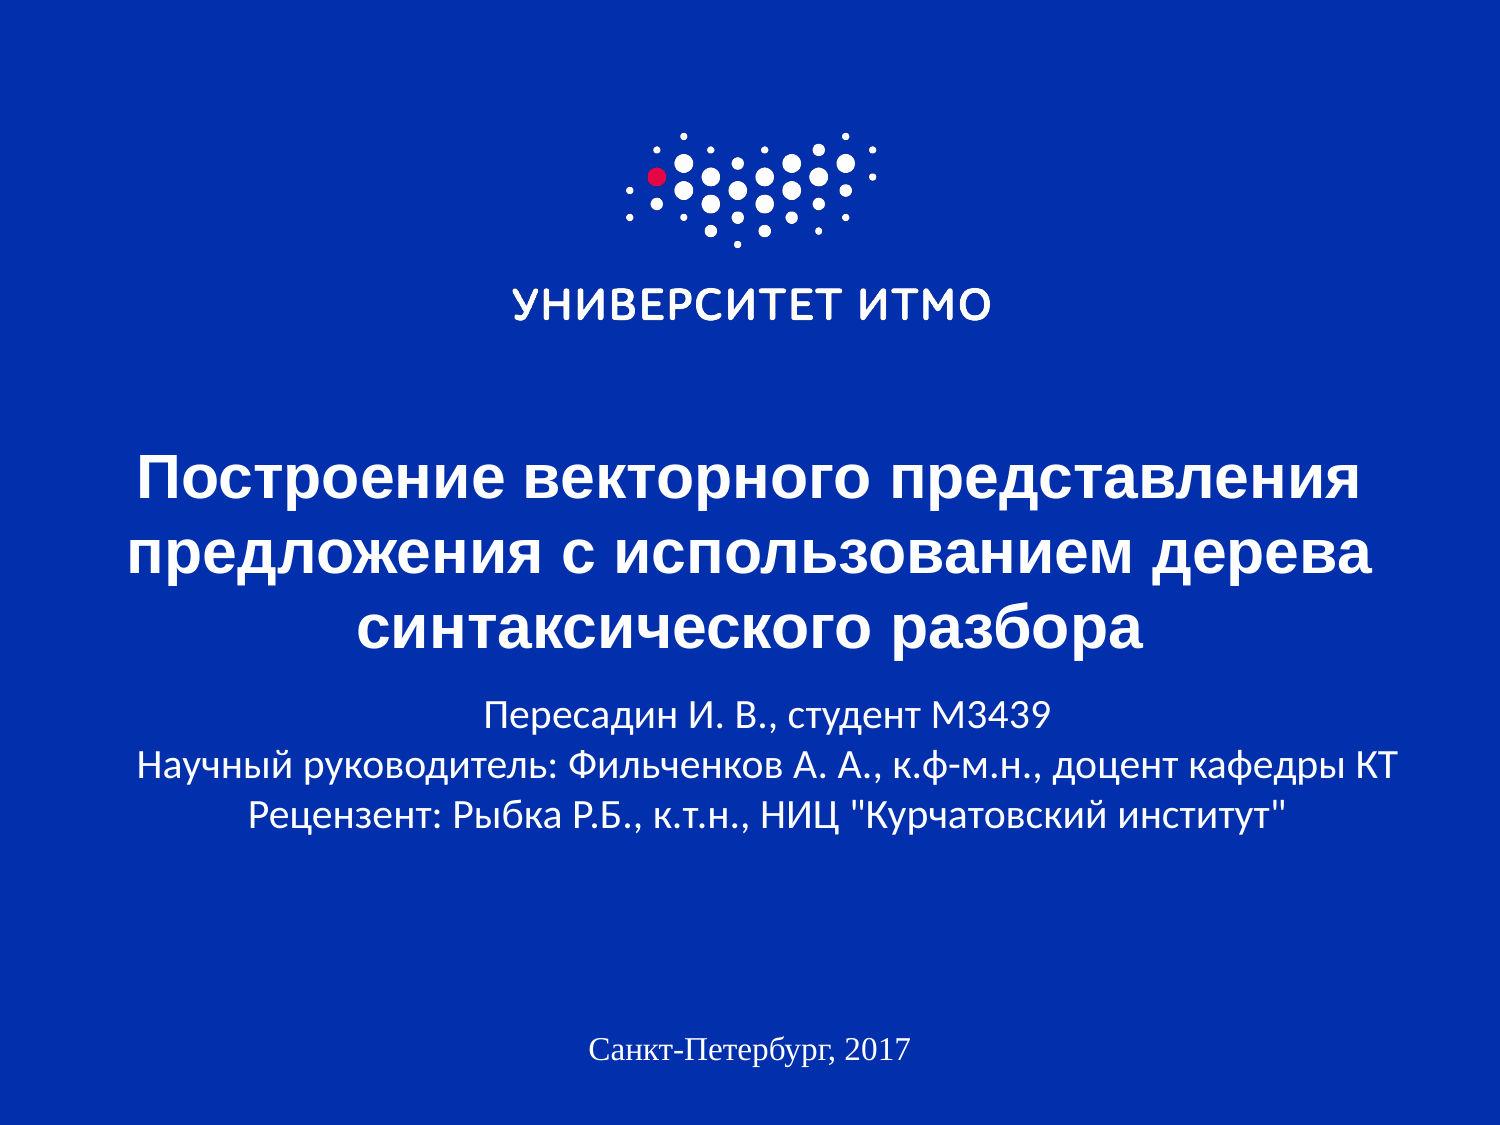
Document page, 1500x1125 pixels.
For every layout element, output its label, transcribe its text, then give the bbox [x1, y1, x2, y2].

text_box Пересадин И. В., студент M3439 Научный руководитель: Фильченков А. А., к.ф-м.н., доцент кафедры КТ Рецензент: Рыбка Р.Б., к.т.н., НИЦ "Курчатовский институт" [75, 679, 1425, 1001]
picture [506, 125, 994, 328]
text_box Санкт-Петербург, 2017 [75, 1017, 1425, 1077]
text_box Построение векторного представления предложения с использованием дерева синтаксического разбора [75, 439, 1425, 658]
